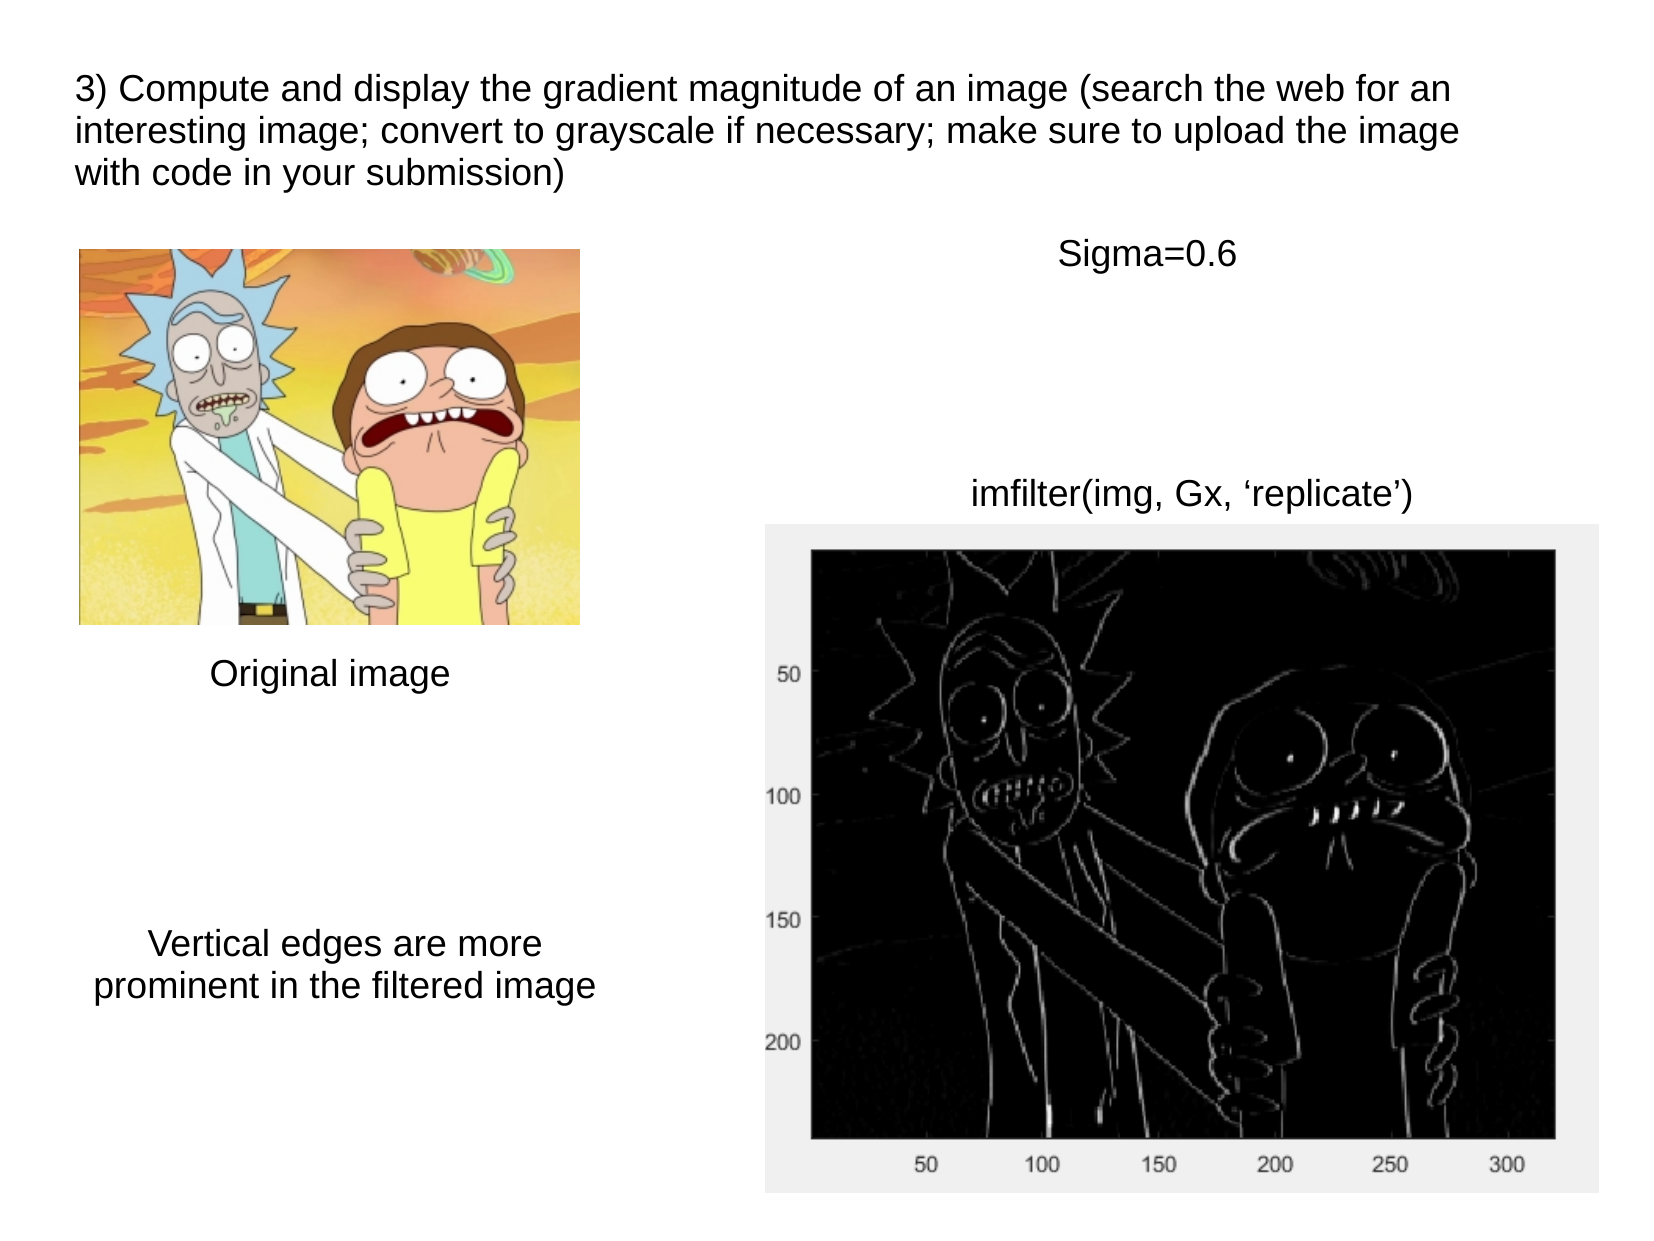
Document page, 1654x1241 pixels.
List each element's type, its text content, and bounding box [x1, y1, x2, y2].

text_box imfilter(img, Gx, ‘replicate’) [915, 465, 1471, 522]
picture [765, 524, 1599, 1193]
text_box Original image [105, 645, 556, 702]
text_box Vertical edges are more prominent in the filtered image [75, 915, 616, 1014]
text_box Sigma=0.6 [885, 225, 1411, 282]
text_box 3) Compute and display the gradient magnitude of an image (search the web for an interesting image; convert to grayscale if necessary; make sure to upload the image with code in your submission) [60, 60, 1591, 201]
picture [79, 249, 580, 625]
